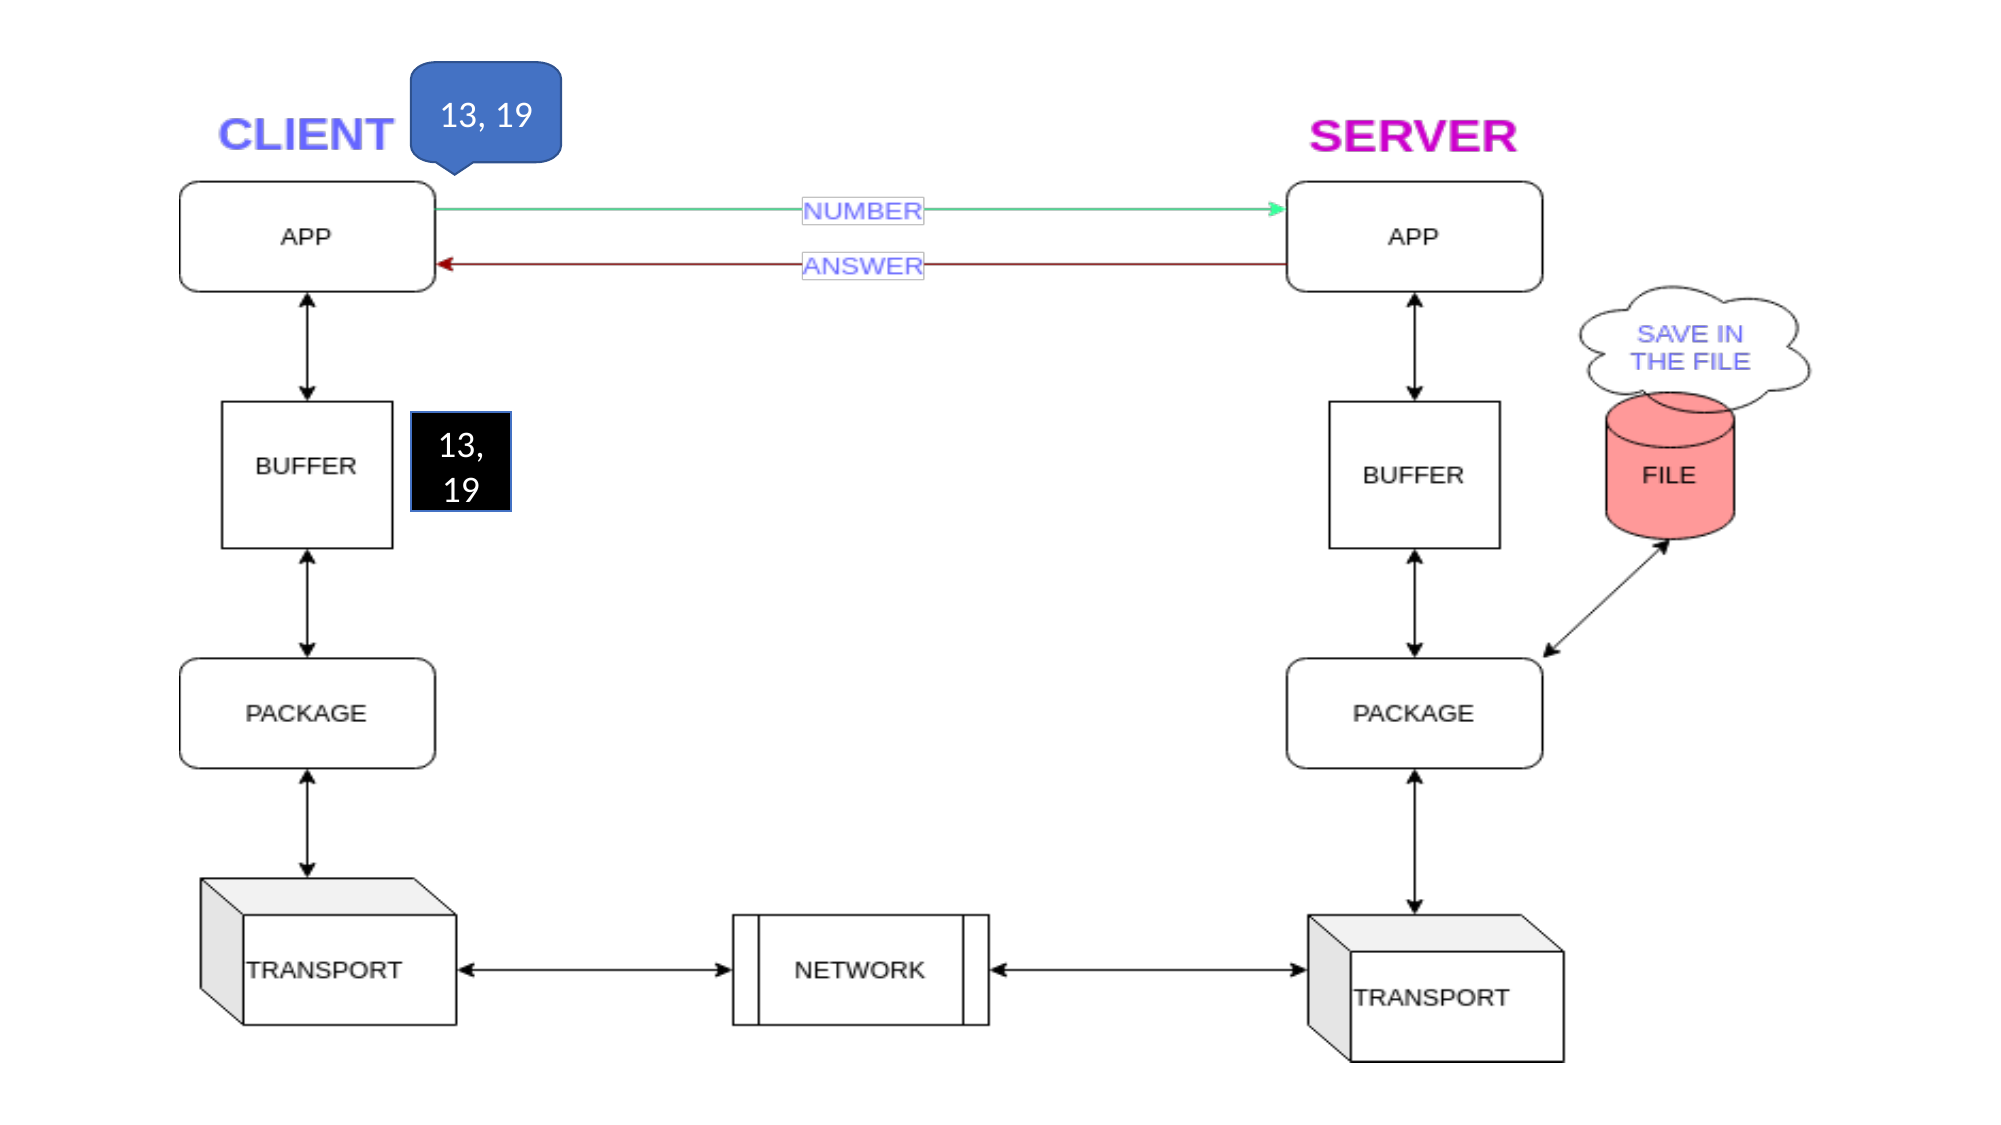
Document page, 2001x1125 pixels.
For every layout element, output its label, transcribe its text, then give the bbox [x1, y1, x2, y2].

picture [179, 62, 1821, 1063]
text_box 13, 19 [410, 62, 562, 175]
text_box 13, 19 [411, 412, 511, 511]
